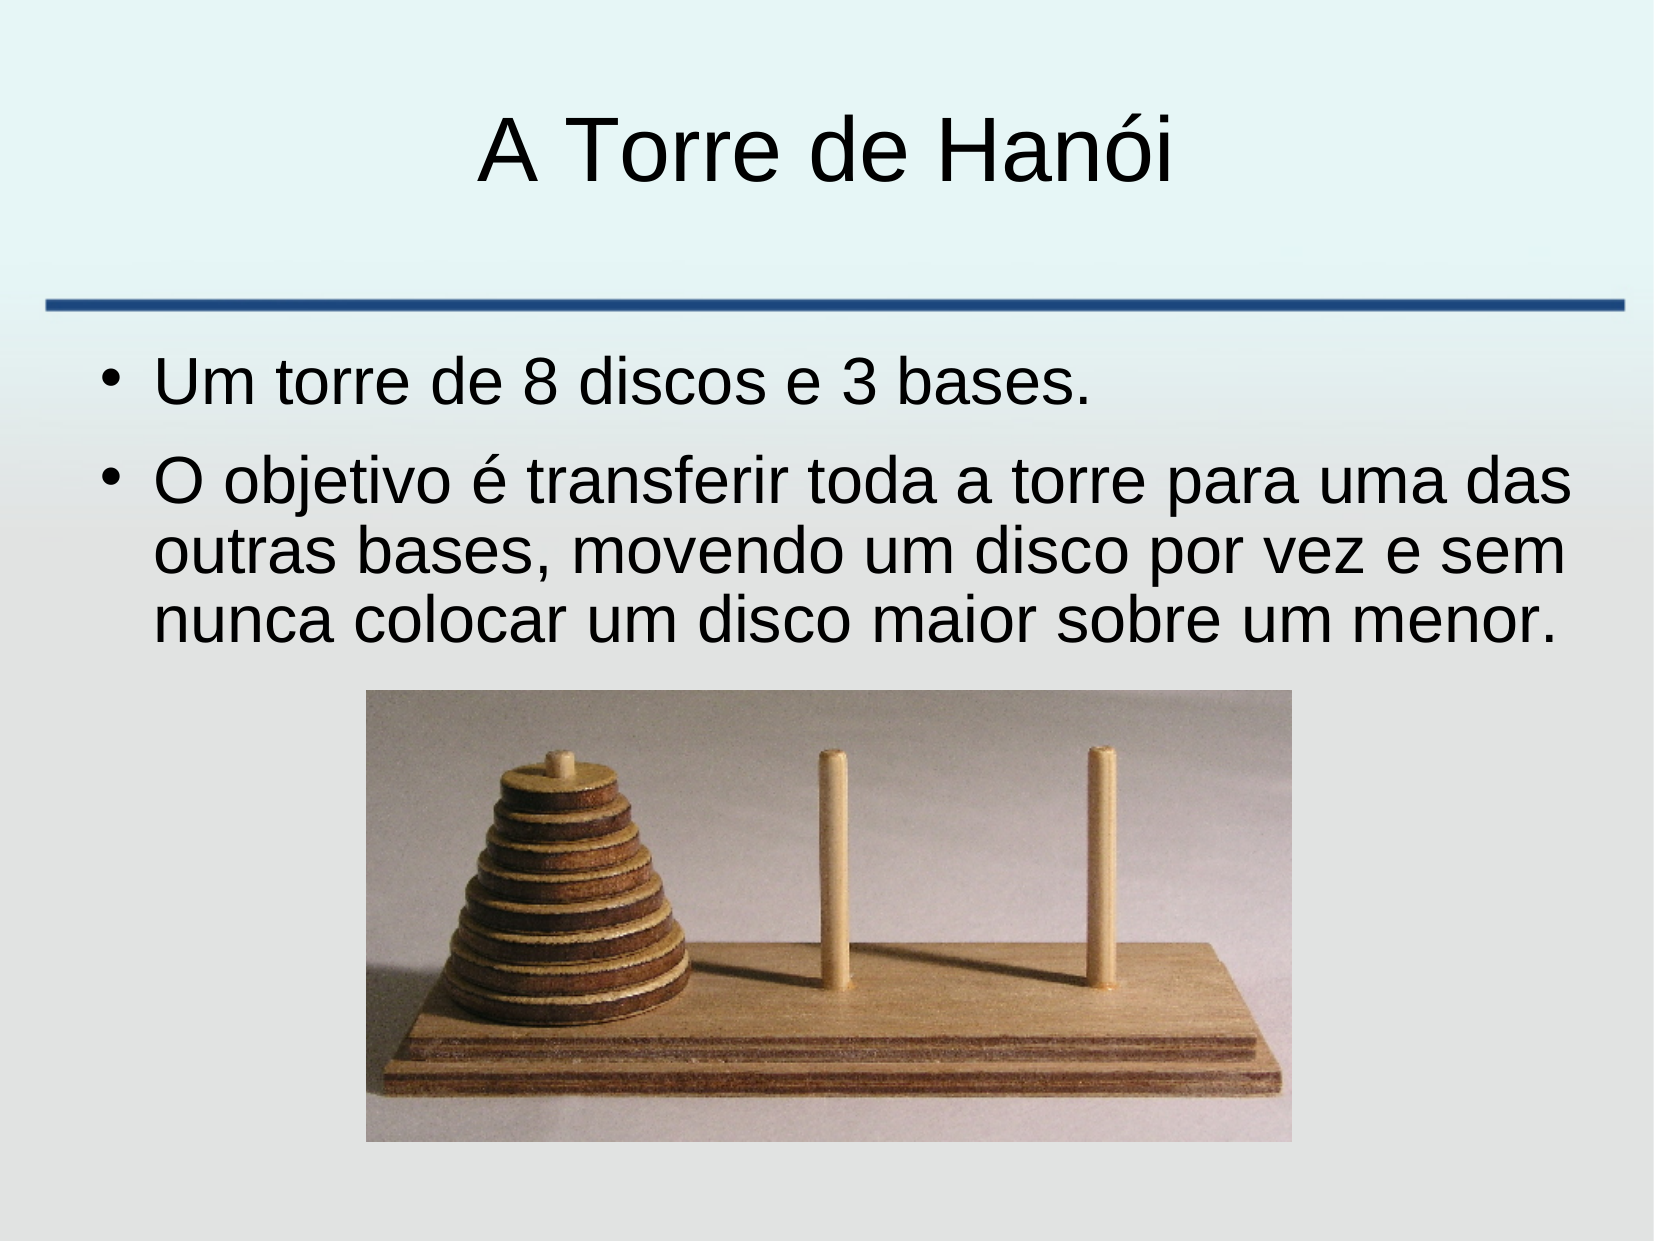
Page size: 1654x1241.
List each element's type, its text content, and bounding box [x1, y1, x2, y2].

picture [0, 0, 1654, 1241]
list Um torre de 8 discos e 3 bases. O objetivo é transferir toda a torre para uma das outras bases, movendo um disco por vez e sem nunca colocar um disco maior sobre um menor. [82, 349, 1618, 1153]
title A Torre de Hanói [29, 56, 1625, 249]
